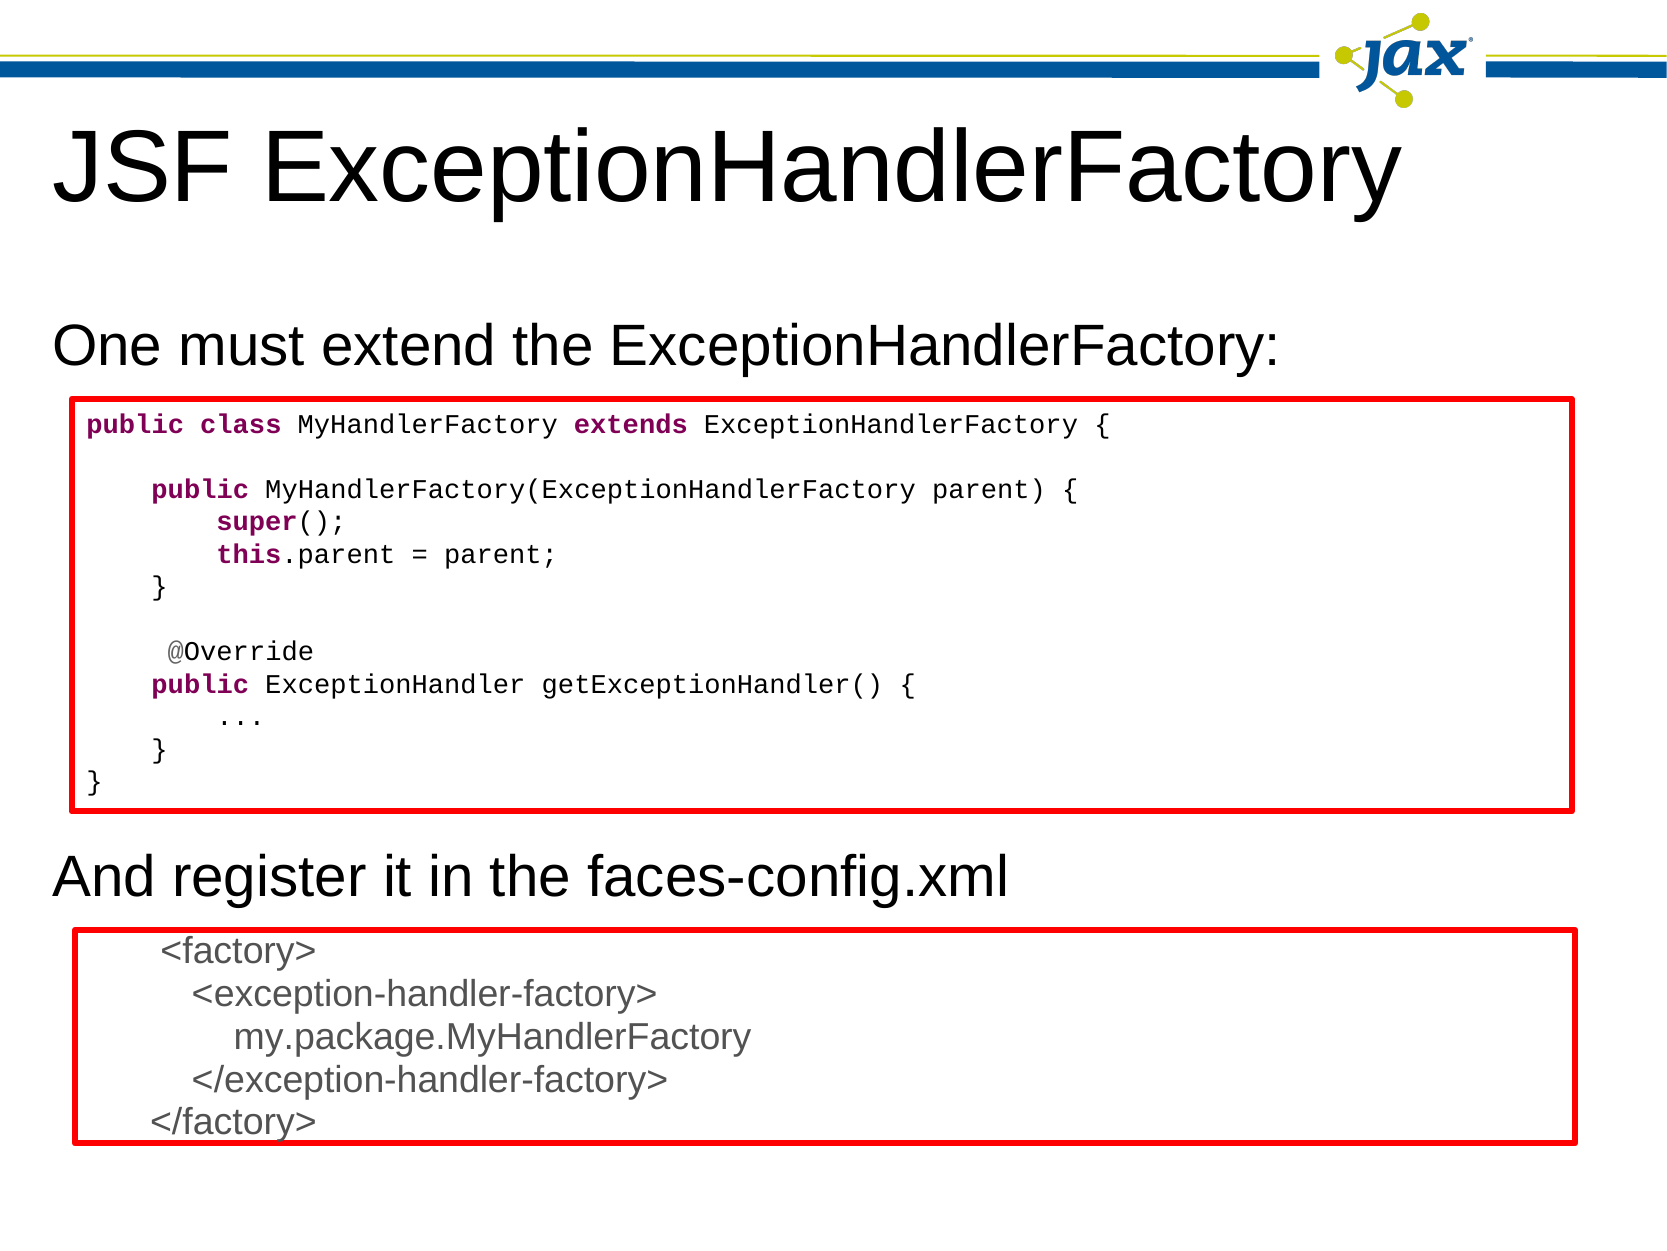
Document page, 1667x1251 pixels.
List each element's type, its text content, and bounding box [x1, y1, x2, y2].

list One must extend the ExceptionHandlerFactory: And register it in the faces-config.xml [37, 300, 1613, 1126]
title JSF ExceptionHandlerFactory [37, 91, 1651, 230]
picture [1335, 13, 1473, 91]
text_box <factory> <exception-handler-factory> my.package.MyHandlerFactory </exception-handler-factory> </factory> [75, 1126, 1576, 1144]
